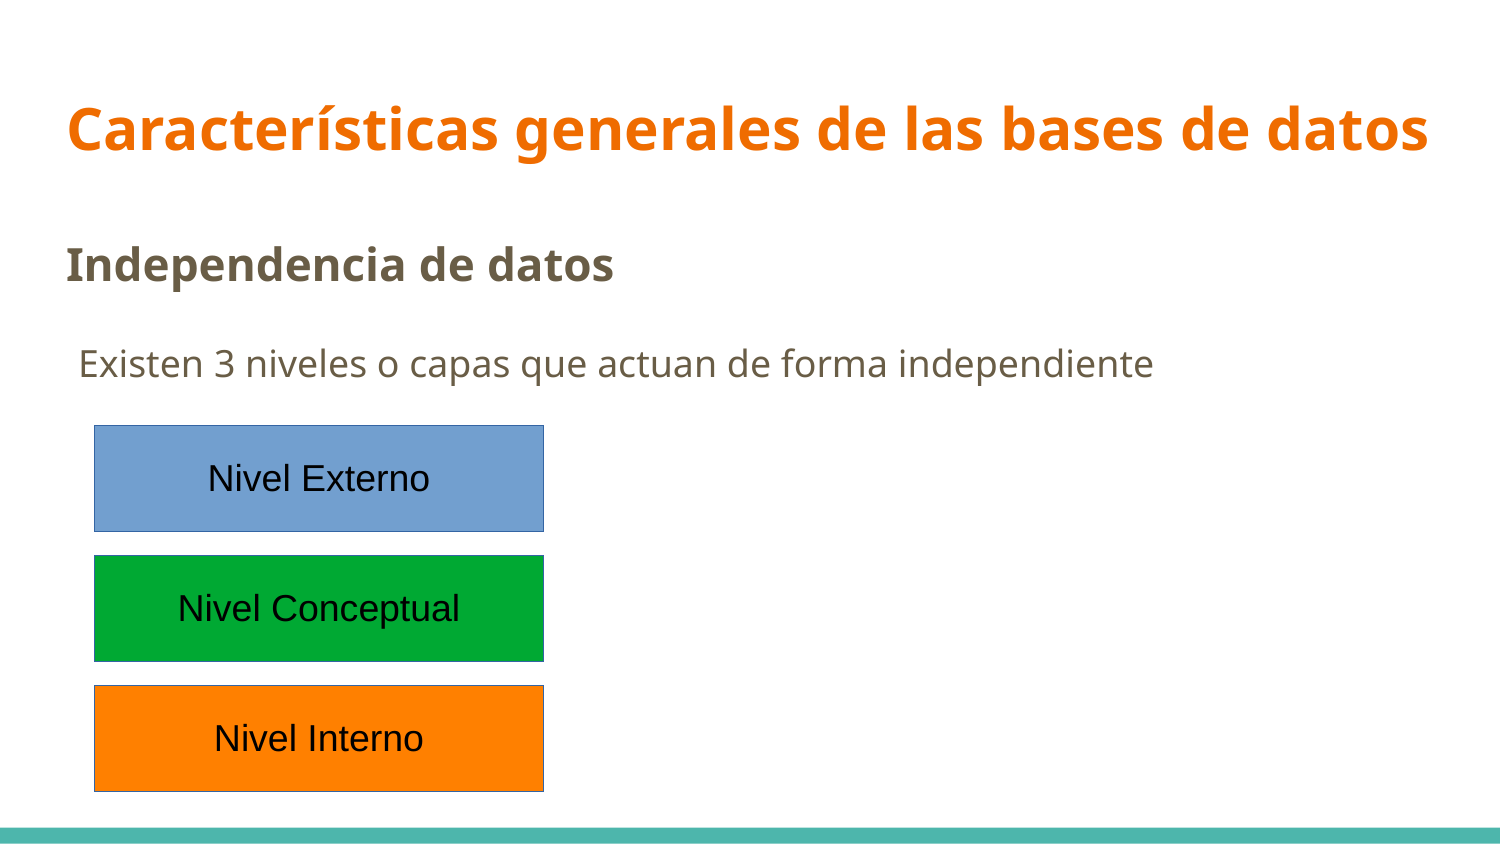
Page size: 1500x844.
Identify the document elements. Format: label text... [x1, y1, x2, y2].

title Características generales de las bases de datos [51, 72, 1449, 189]
list Independencia de datos Existen 3 niveles o capas que actuan de forma independiente [51, 207, 1449, 750]
text_box Nivel Interno [94, 685, 544, 792]
text_box Nivel Conceptual [94, 555, 544, 662]
text_box Nivel Externo [94, 425, 544, 532]
